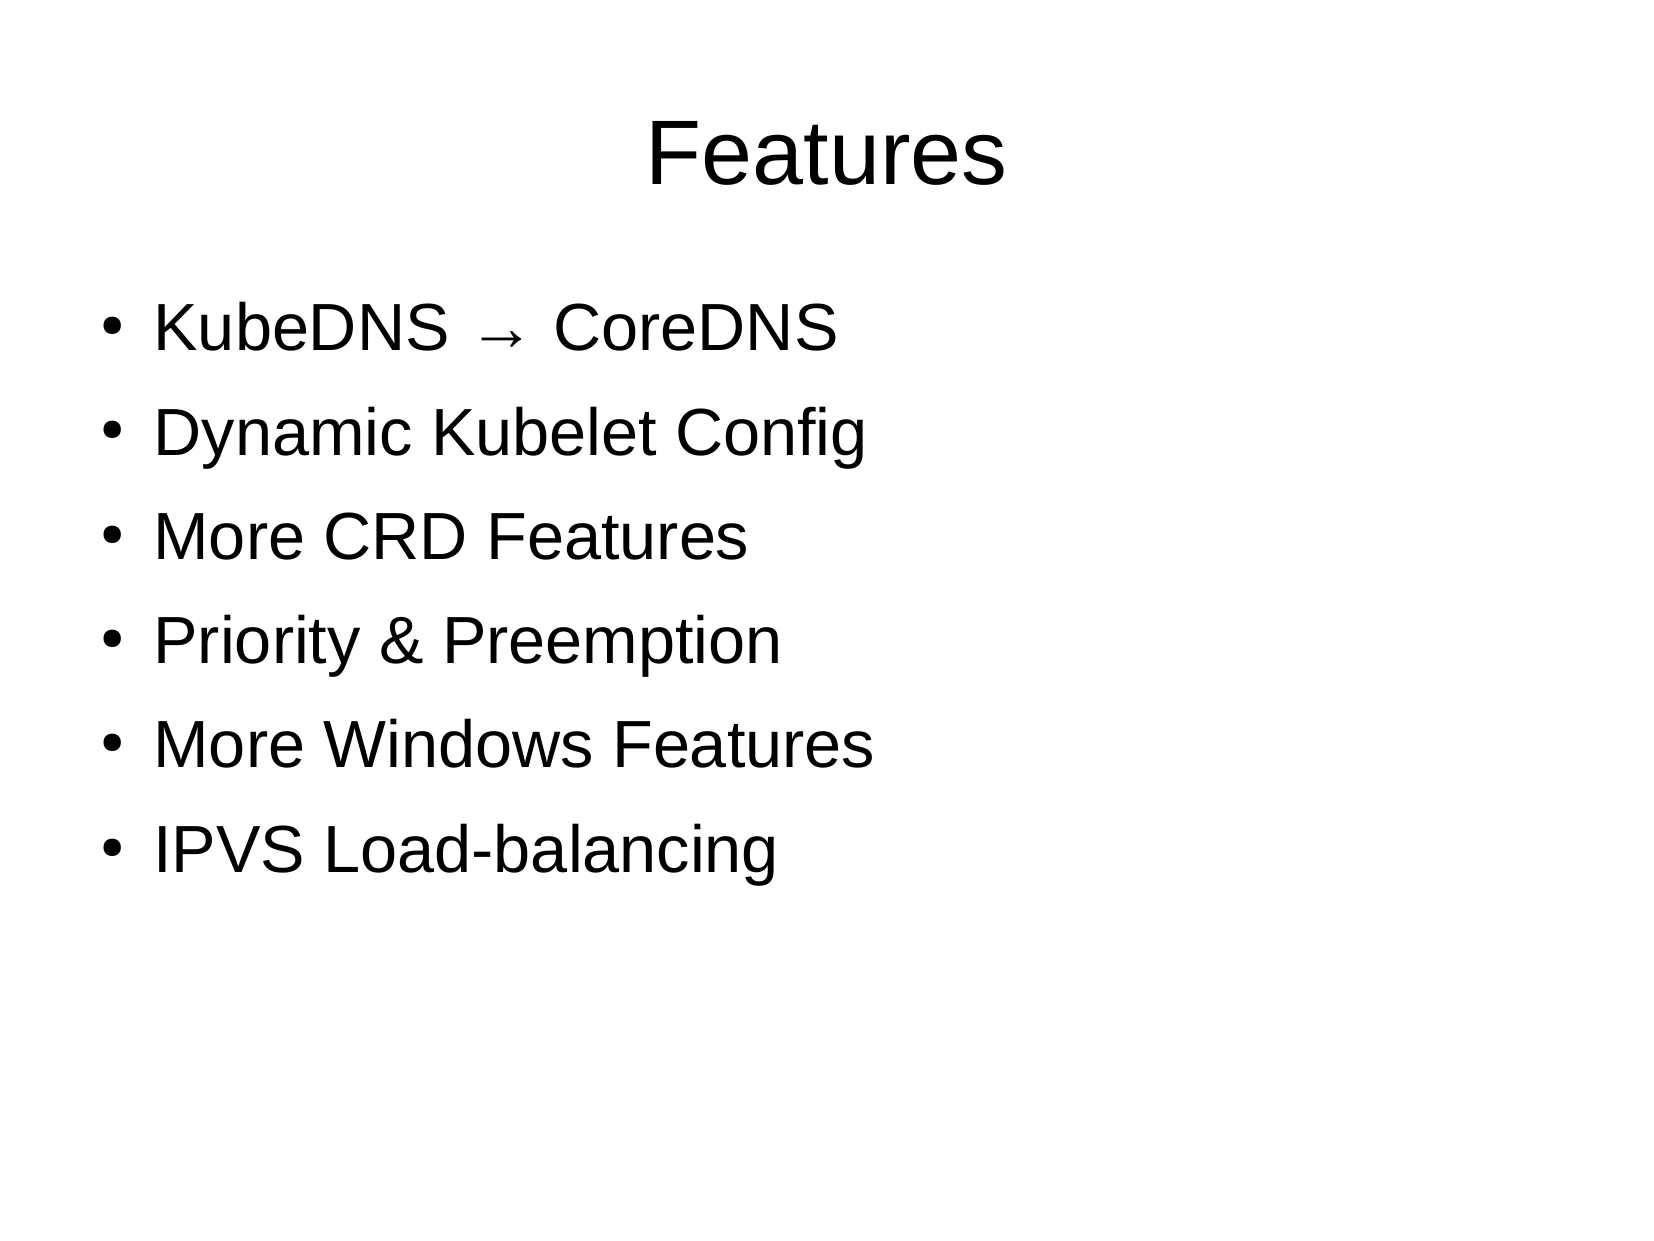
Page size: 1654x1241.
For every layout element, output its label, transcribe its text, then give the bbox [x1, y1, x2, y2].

list KubeDNS → CoreDNS Dynamic Kubelet Config More CRD Features Priority & Preemption More Windows Features IPVS Load-balancing [82, 290, 1571, 1010]
title Features [82, 49, 1571, 257]
